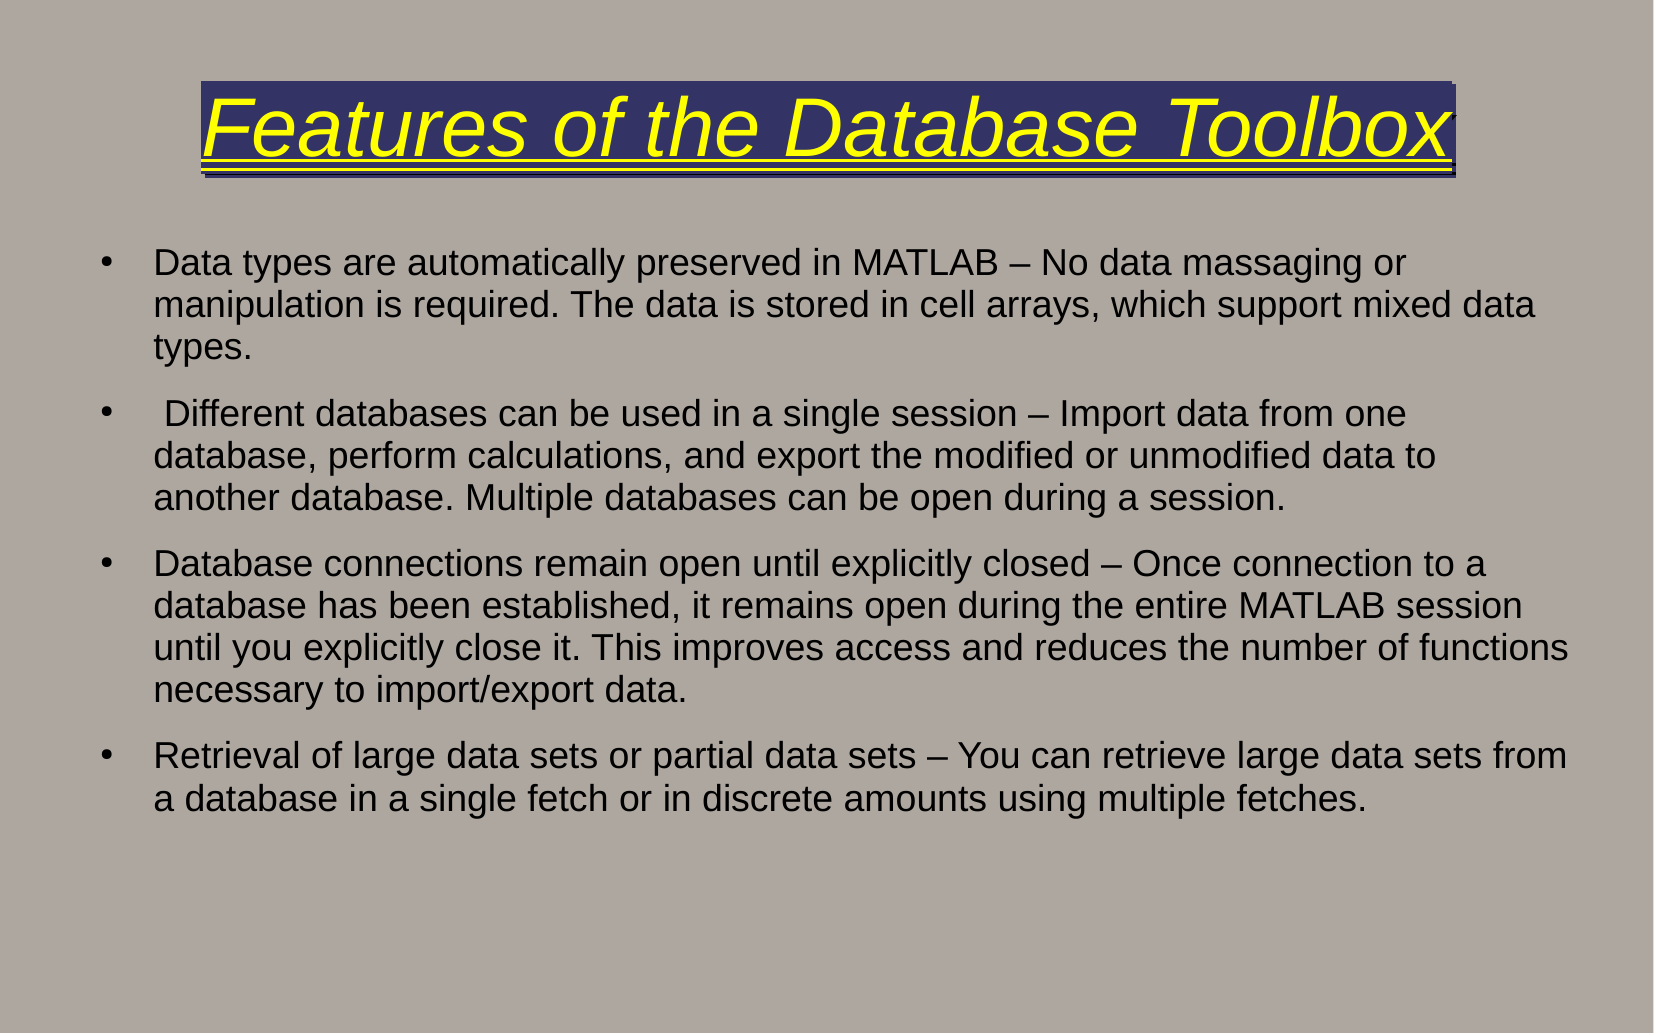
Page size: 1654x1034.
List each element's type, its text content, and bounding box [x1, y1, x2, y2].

list Data types are automatically preserved in MATLAB – No data massaging or manipulation is required. The data is stored in cell arrays, which support mixed data types. Different databases can be used in a single session – Import data from one database, perform calculations, and export the modified or unmodified data to another database. Multiple databases can be open during a session. Database connections remain open until explicitly closed – Once connection to a database has been established, it remains open during the entire MATLAB session until you explicitly close it. This improves access and reduces the number of functions necessary to import/export data. Retrieval of large data sets or partial data sets – You can retrieve large data sets from a database in a single fetch or in discrete amounts using multiple fetches. [82, 241, 1571, 842]
title Features of the Database Toolbox [82, 41, 1571, 214]
